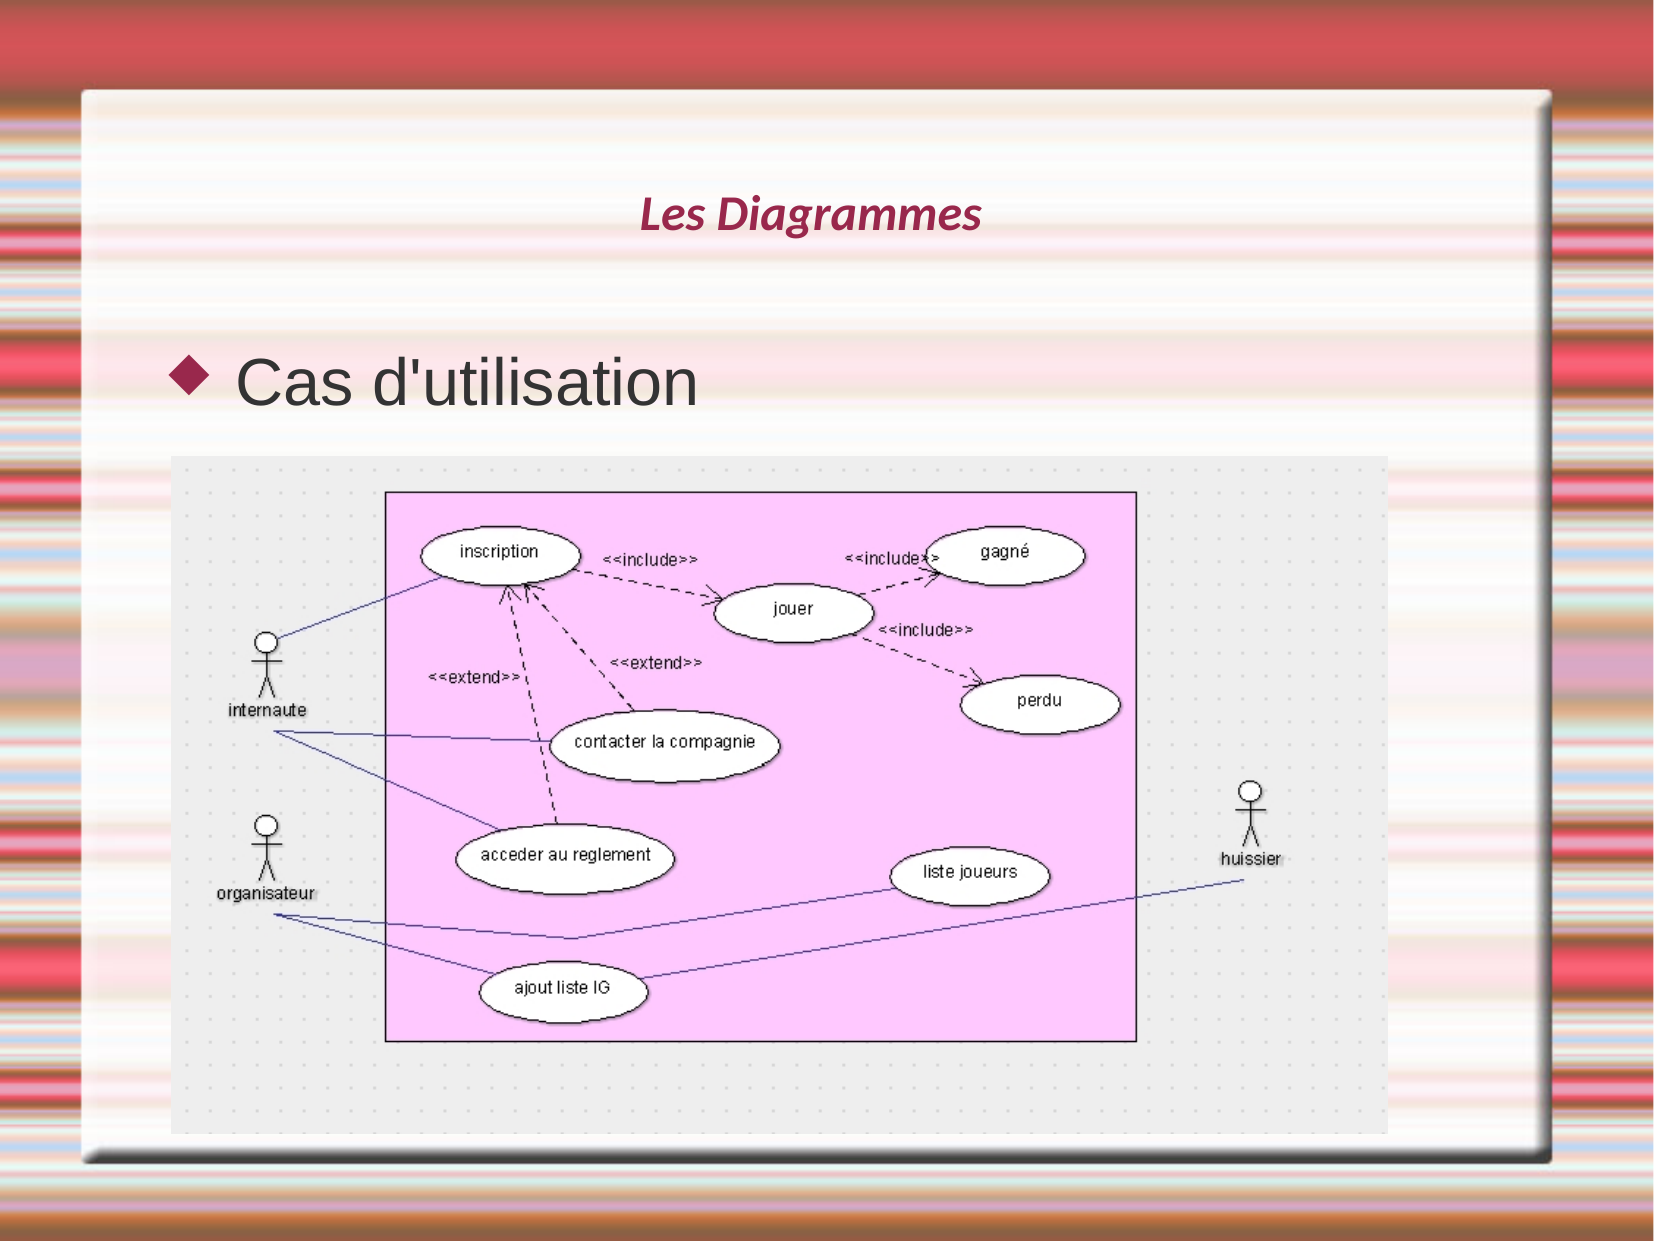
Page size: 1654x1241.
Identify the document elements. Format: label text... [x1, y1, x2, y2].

list Cas d'utilisation [152, 344, 1534, 1127]
picture [0, 0, 1654, 1241]
title Les Diagrammes [88, 114, 1534, 322]
